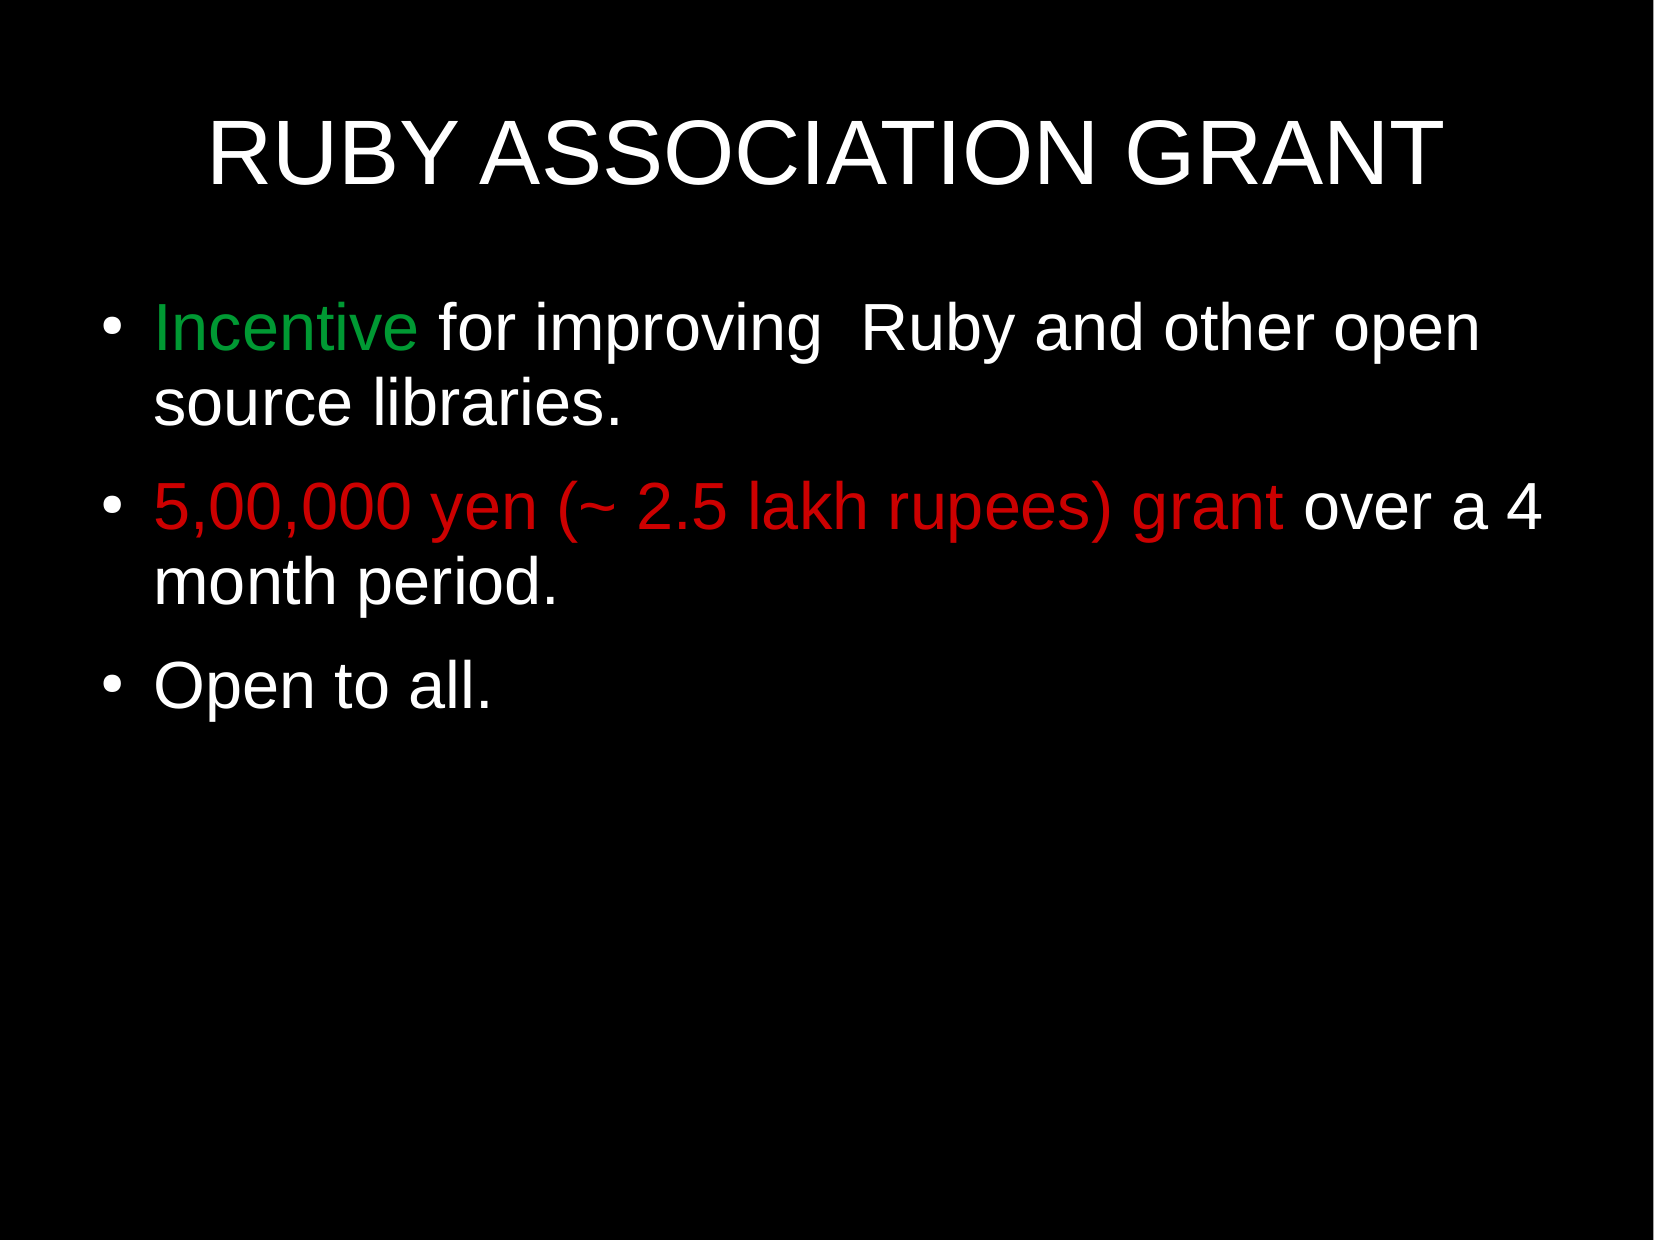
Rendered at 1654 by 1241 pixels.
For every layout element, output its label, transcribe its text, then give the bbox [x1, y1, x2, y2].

title RUBY ASSOCIATION GRANT [82, 49, 1571, 257]
list Incentive for improving Ruby and other open source libraries. 5,00,000 yen (~ 2.5 lakh rupees) grant over a 4 month period. Open to all. [82, 290, 1571, 1010]
